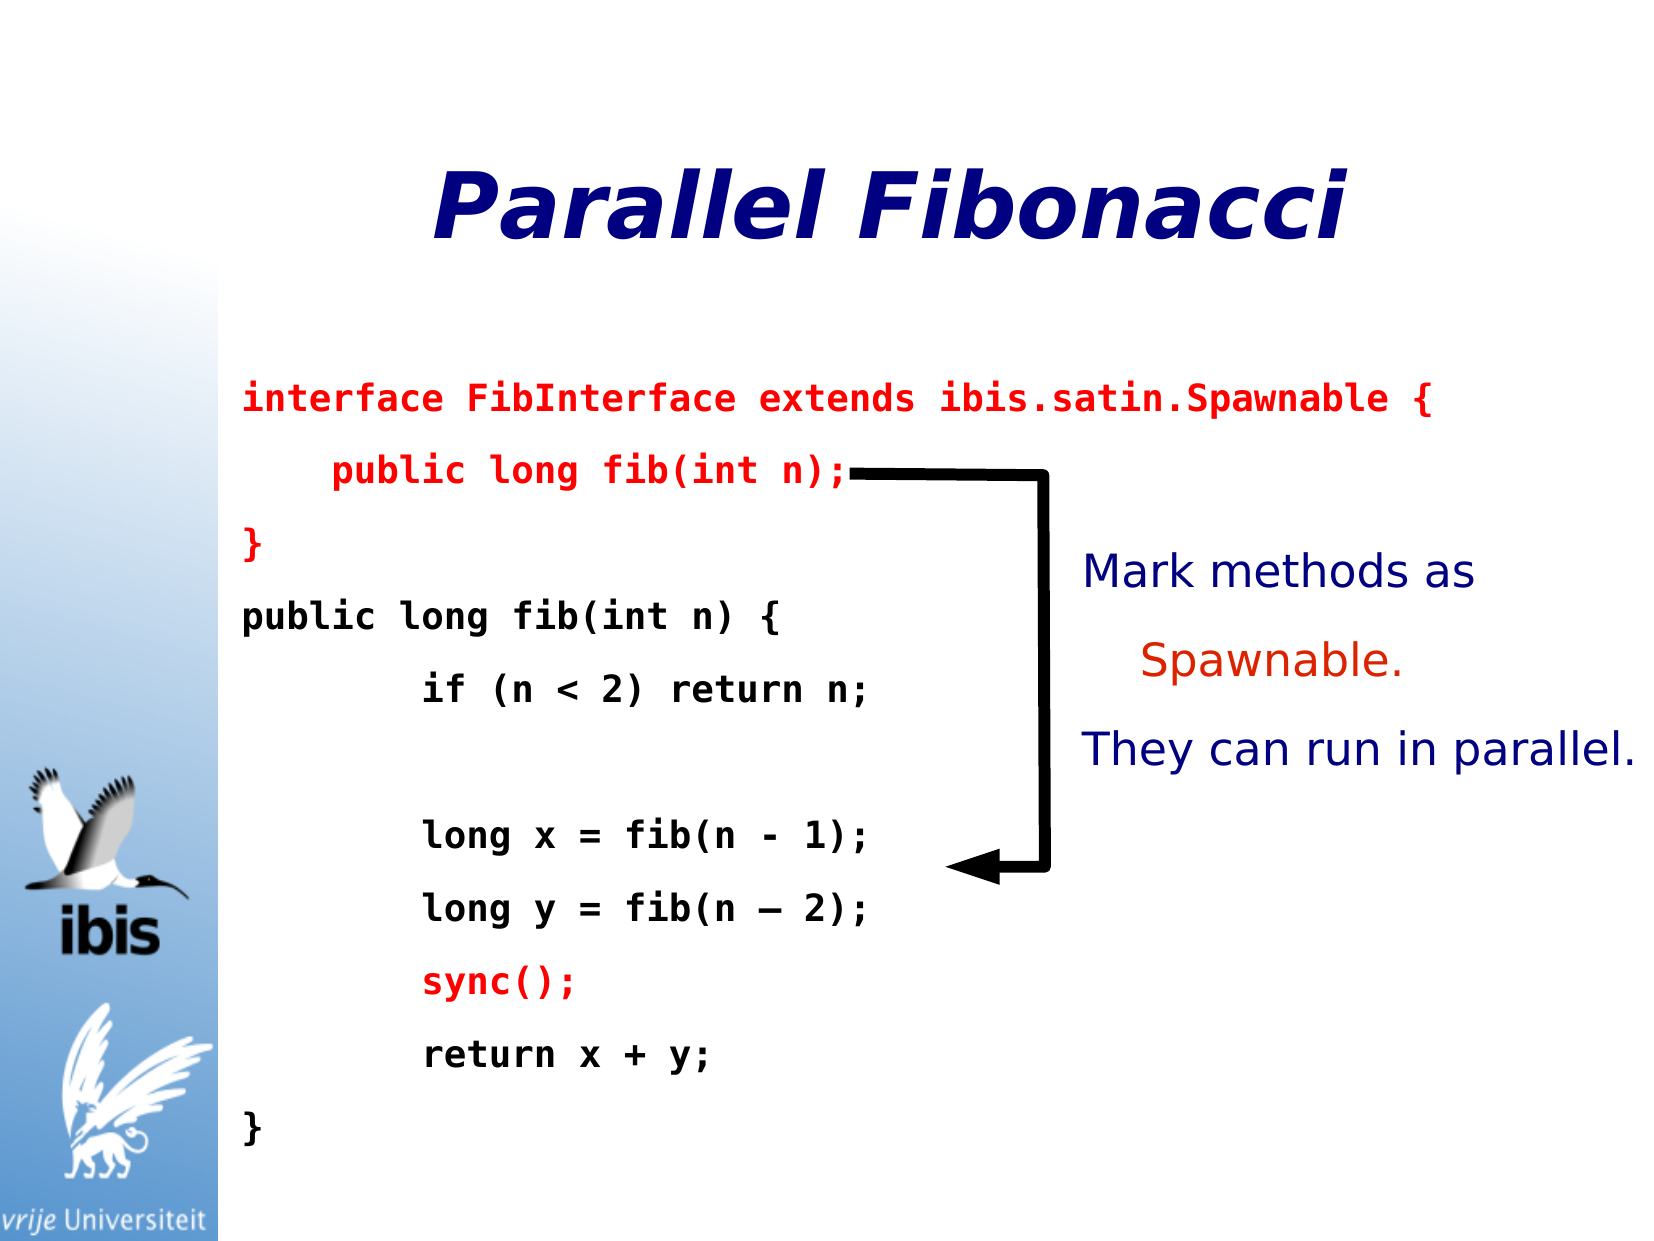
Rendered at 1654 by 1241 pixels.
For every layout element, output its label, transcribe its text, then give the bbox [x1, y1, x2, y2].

title Parallel Fibonacci [248, 102, 1534, 310]
list Mark methods as Spawnable. They can run in parallel. [1072, 541, 1654, 850]
picture [0, 0, 218, 1241]
list interface FibInterface extends ibis.satin.Spawnable { public long fib(int n); } public long fib(int n) { if (n < 2) return n; long x = fib(n - 1); long y = fib(n – 2); sync(); return x + y; } [241, 376, 1654, 1218]
